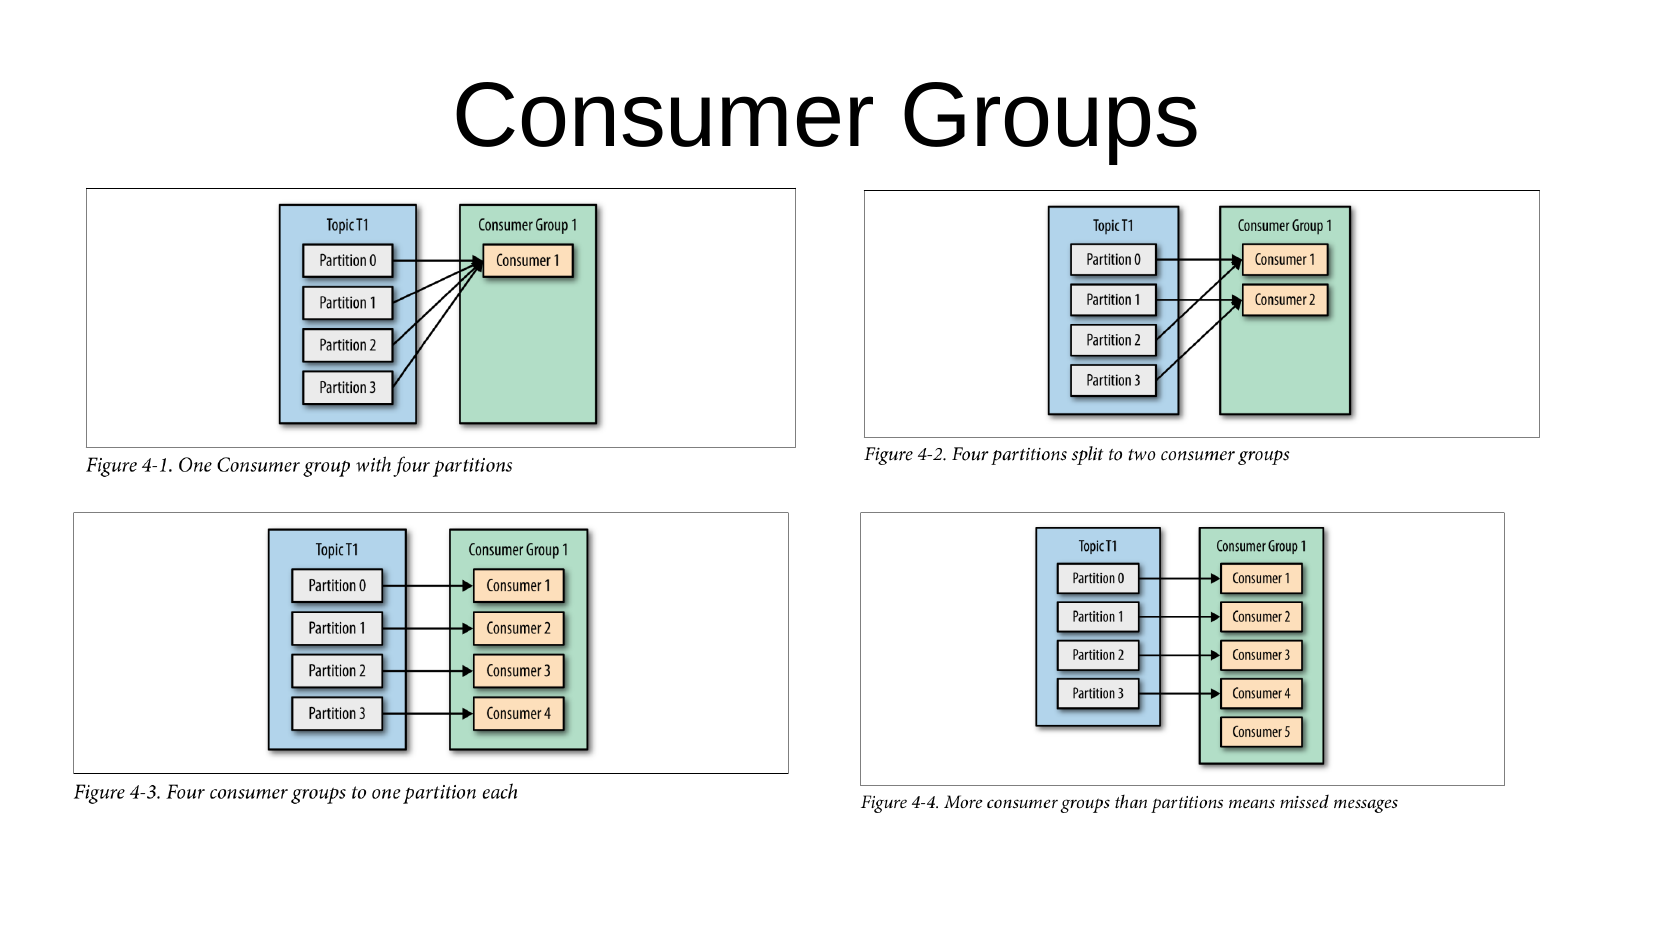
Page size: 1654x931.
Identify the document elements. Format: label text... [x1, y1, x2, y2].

title Consumer Groups [82, 37, 1571, 193]
picture [82, 179, 839, 481]
picture [861, 182, 1571, 466]
picture [60, 496, 839, 811]
picture [855, 502, 1544, 826]
